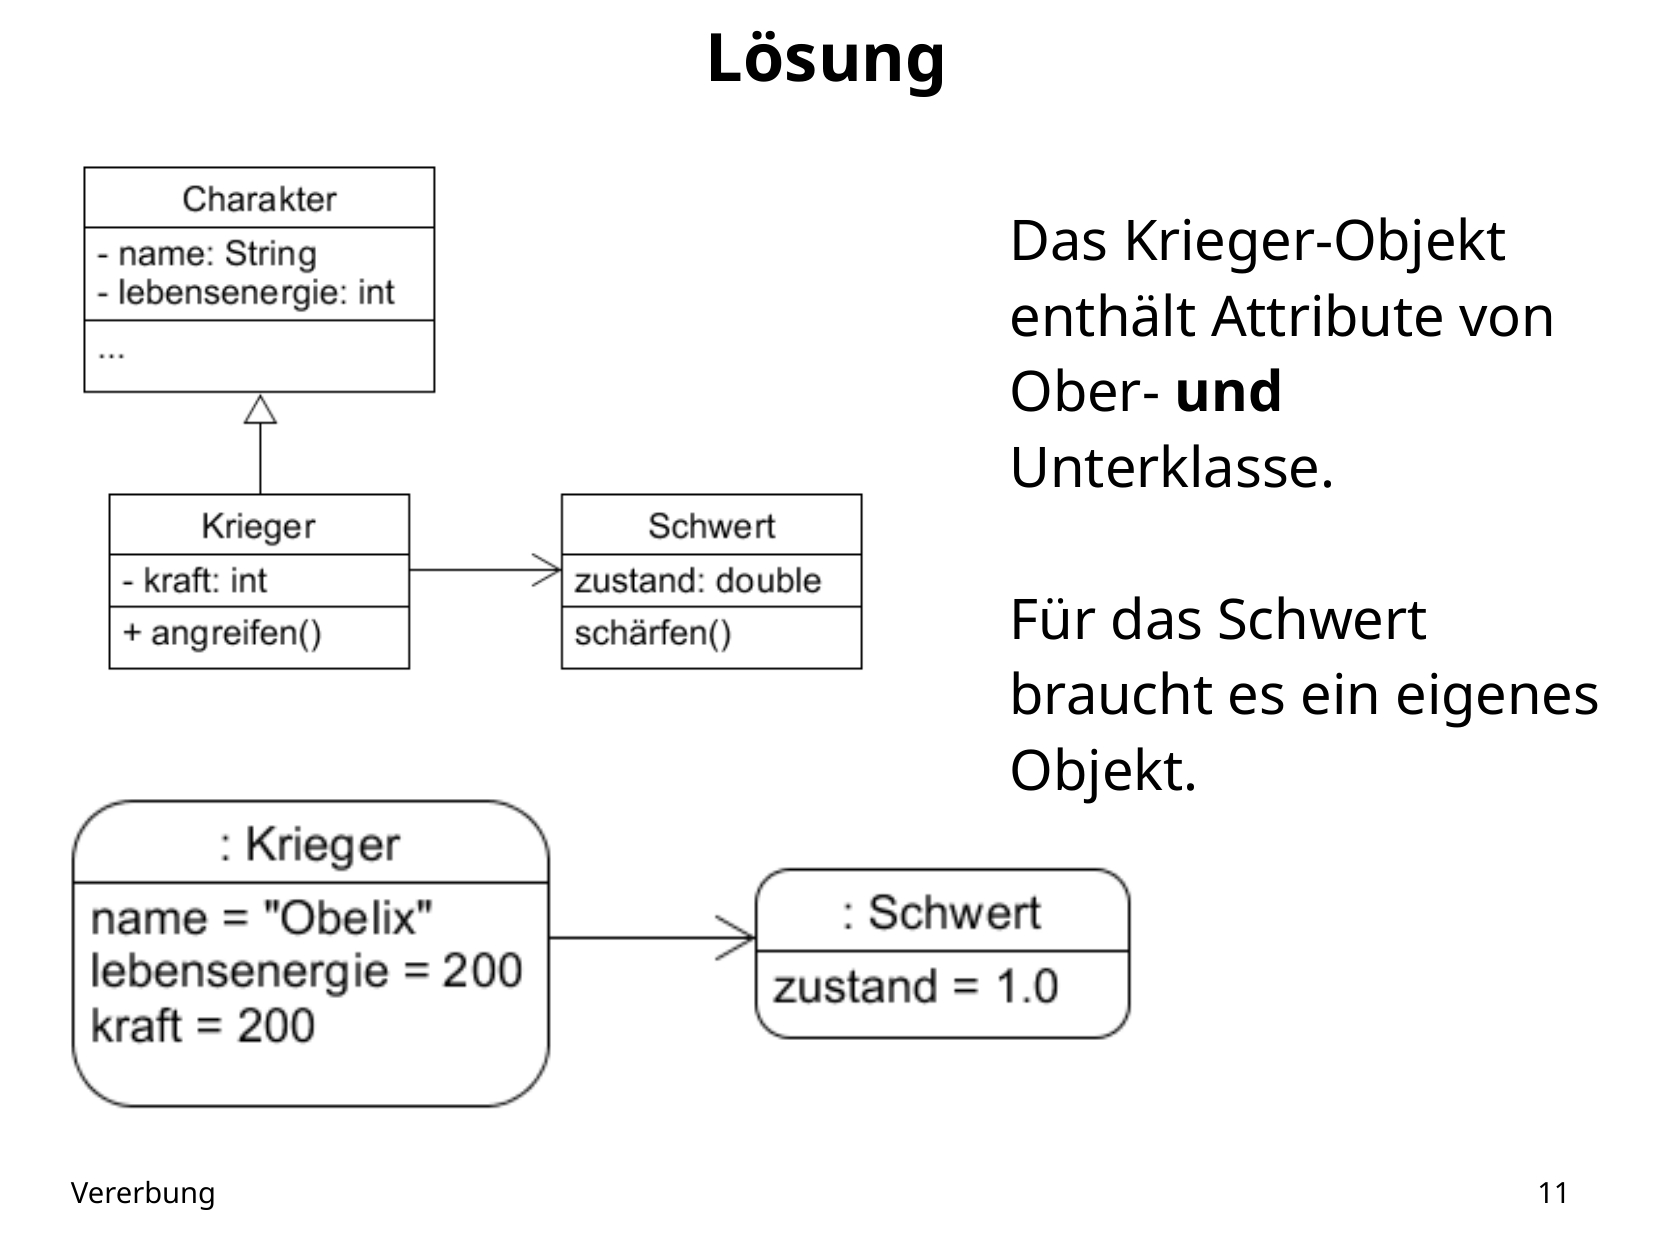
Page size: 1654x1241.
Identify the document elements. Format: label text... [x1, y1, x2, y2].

picture [70, 798, 1134, 1111]
list Das Krieger-Objekt enthält Attribute von Ober- und Unterklasse. Für das Schwert braucht es ein eigenes Objekt. [1009, 200, 1613, 815]
picture [82, 165, 865, 672]
title Lösung [0, 5, 1654, 107]
